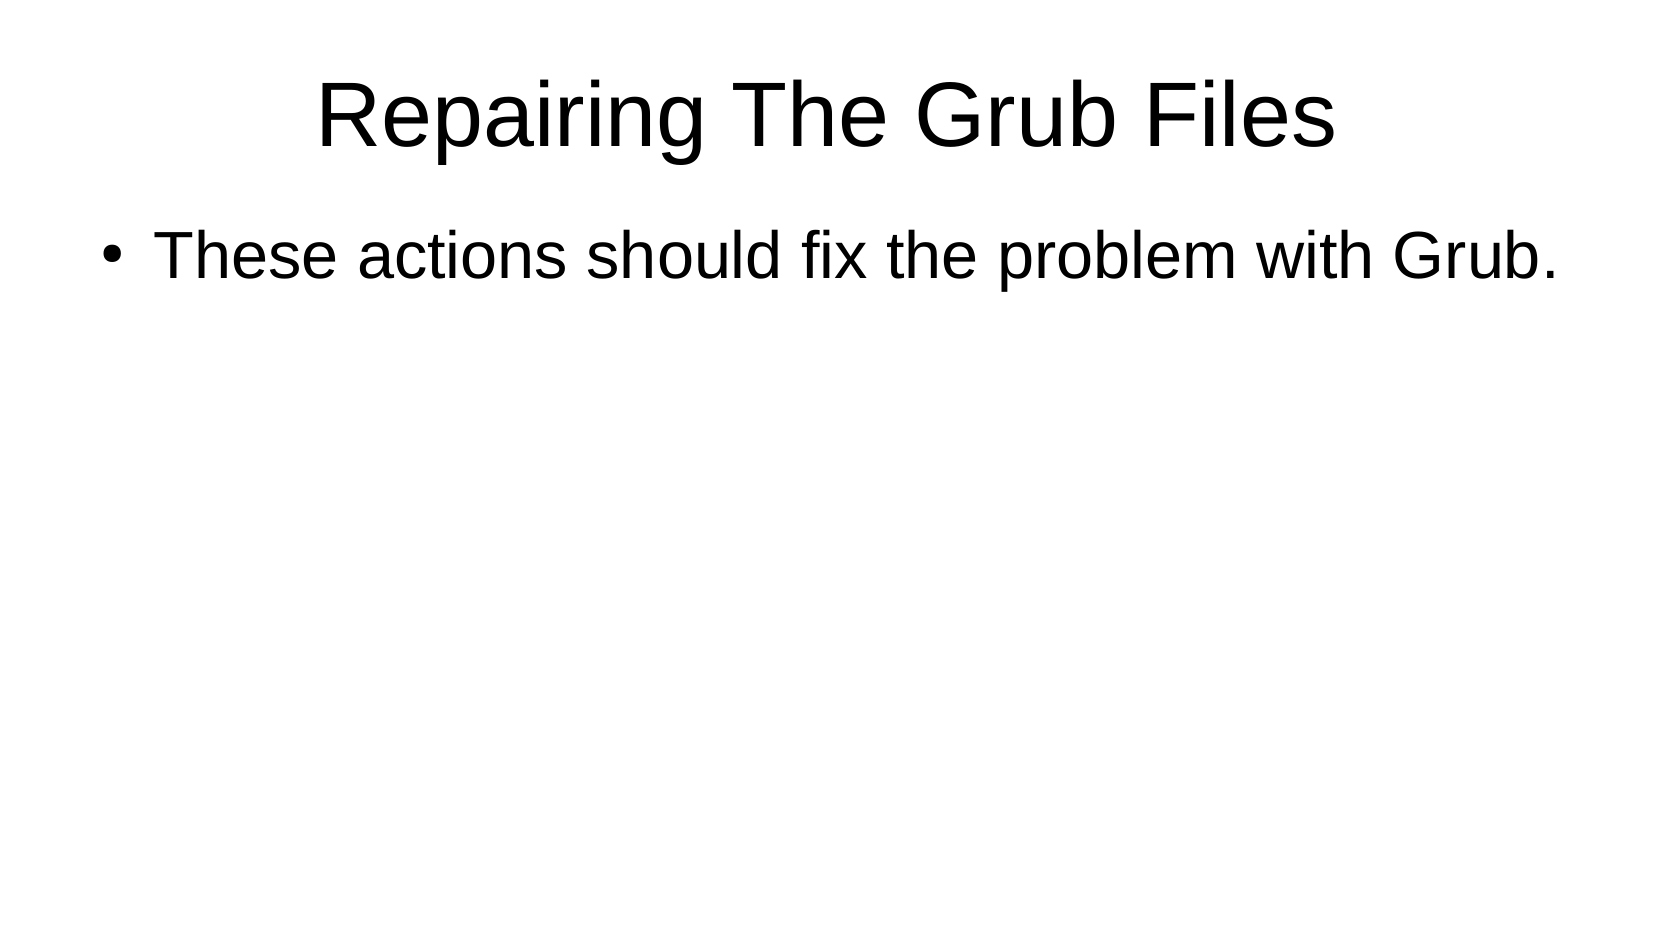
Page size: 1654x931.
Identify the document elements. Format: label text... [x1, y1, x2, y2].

list These actions should fix the problem with Grub. [82, 217, 1571, 758]
title Repairing The Grub Files [82, 37, 1571, 193]
